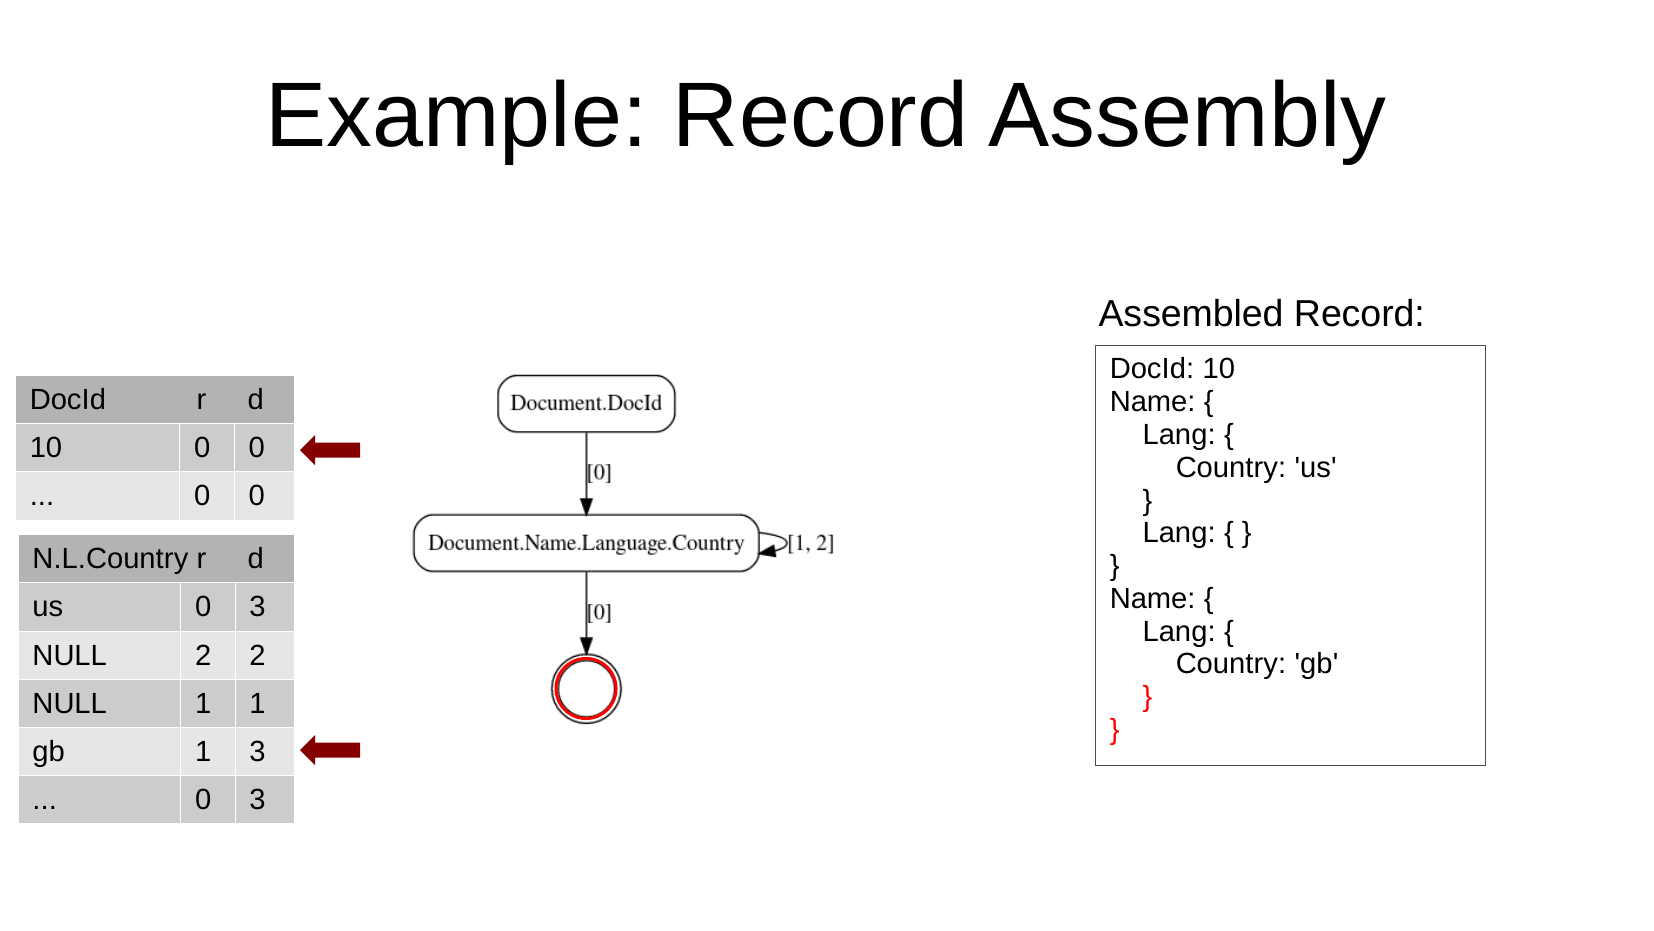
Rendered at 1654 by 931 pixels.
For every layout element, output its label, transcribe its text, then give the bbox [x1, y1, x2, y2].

text_box [300, 435, 361, 466]
table_cell 3 [236, 728, 294, 775]
table_cell 0 [181, 776, 235, 823]
table_cell us [19, 583, 180, 631]
table_header N.L.Country r d [19, 535, 294, 582]
picture [408, 369, 841, 730]
table_cell 10 [16, 424, 179, 471]
table_cell NULL [19, 680, 180, 727]
table_cell 0 [235, 424, 294, 471]
table_cell 3 [236, 776, 294, 823]
text_box DocId: 10 Name: { Lang: { Country: 'us' } Lang: { } } Name: { Lang: { Country: 'gb' } } [1095, 345, 1486, 766]
table_cell 0 [181, 583, 235, 631]
table_cell ... [16, 472, 179, 520]
table_cell 1 [181, 680, 235, 727]
table_cell ... [19, 776, 180, 823]
table_cell 1 [181, 728, 235, 775]
table_cell 0 [180, 424, 234, 471]
table_cell 1 [236, 680, 294, 727]
table_cell 0 [180, 472, 234, 520]
table_header DocId r d [16, 376, 294, 423]
table_cell 2 [236, 632, 294, 679]
table_cell NULL [19, 632, 180, 679]
table_cell 0 [235, 472, 294, 520]
title Example: Record Assembly [82, 37, 1571, 193]
text_box [300, 735, 361, 766]
table_cell 2 [181, 632, 235, 679]
text_box Assembled Record: [1083, 285, 1441, 342]
table_cell gb [19, 728, 180, 775]
table_cell 3 [236, 583, 294, 631]
